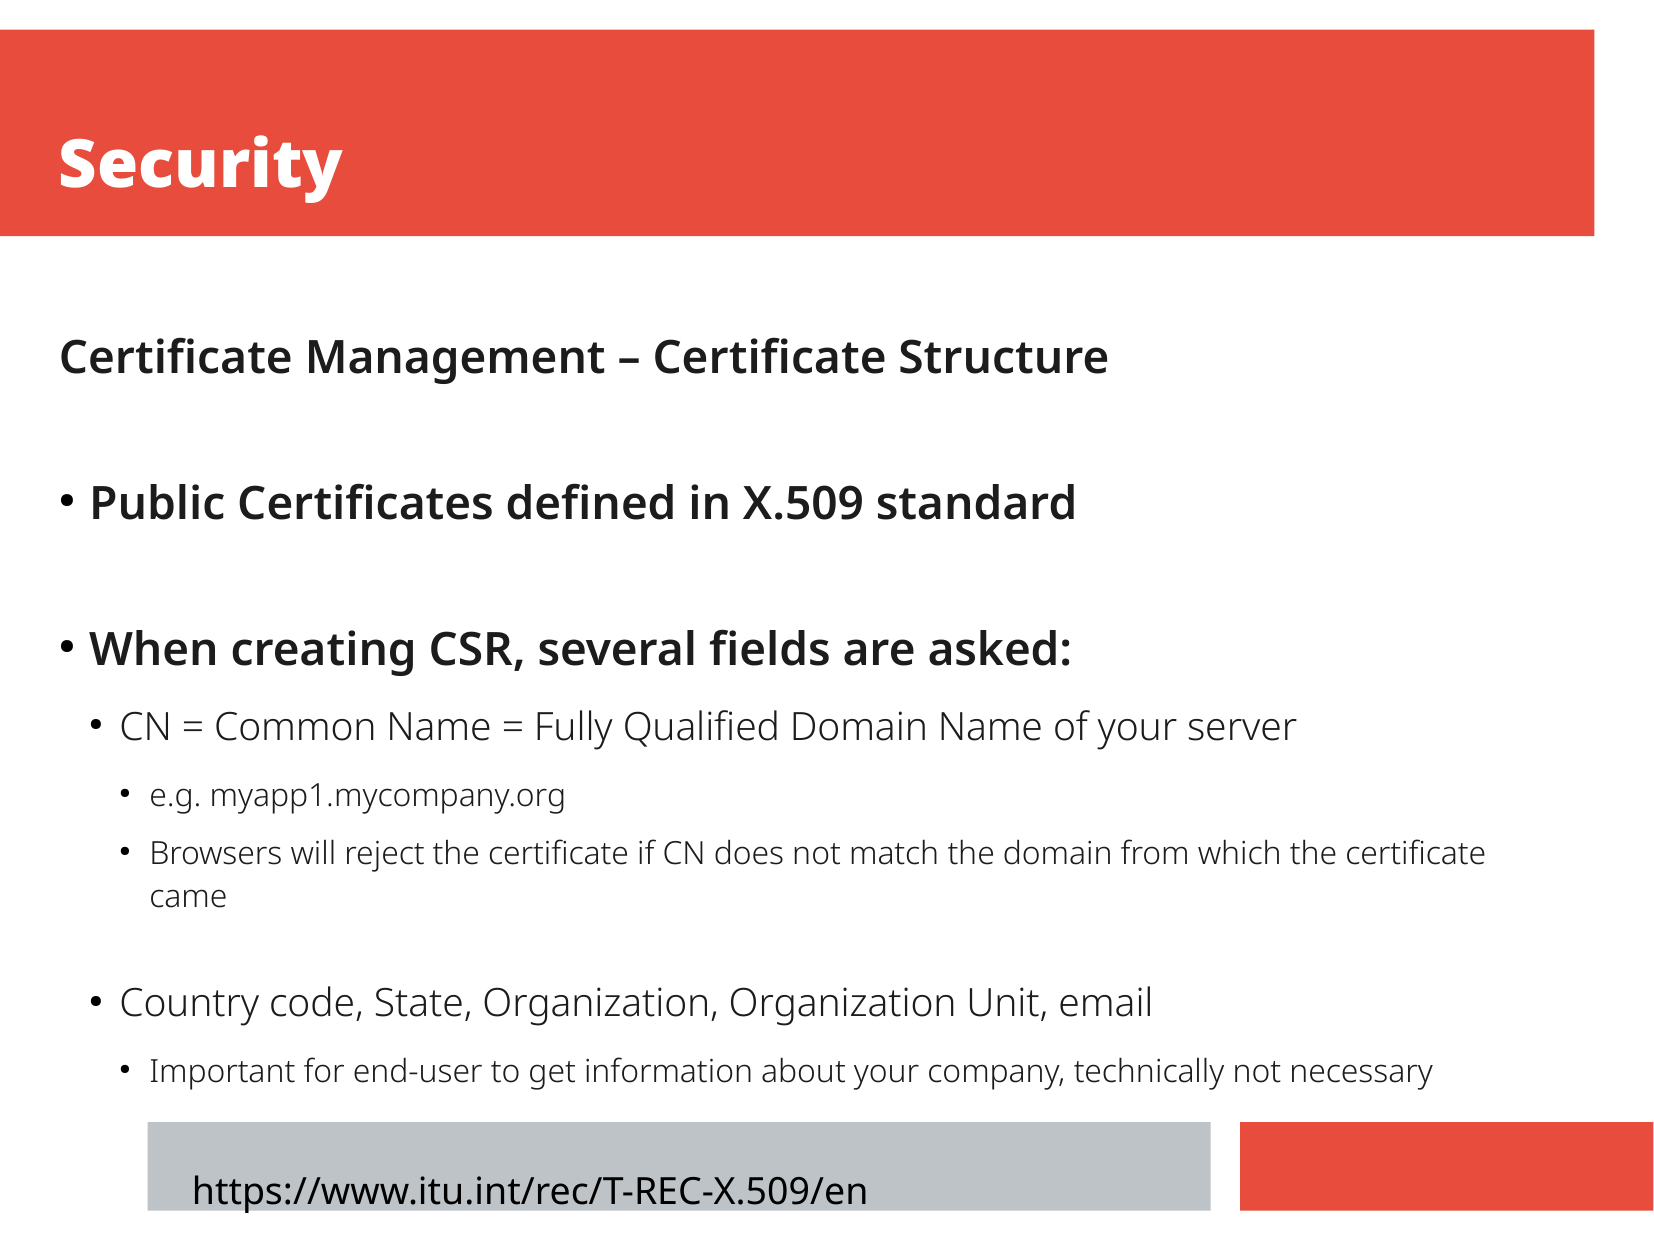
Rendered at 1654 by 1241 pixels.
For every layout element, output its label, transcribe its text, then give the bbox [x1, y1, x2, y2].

text_box https://www.itu.int/rec/T-REC-X.509/en [177, 1157, 820, 1220]
title Security [59, 59, 1595, 207]
list Certificate Management – Certificate Structure Public Certificates defined in X.509 standard When creating CSR, several fields are asked: CN = Common Name = Fully Qualified Domain Name of your server e.g. myapp1.mycompany.org Browsers will reject the certificate if CN does not match the domain from which the certificate came Country code, State, Organization, Organization Unit, email Important for end-user to get information about your company, technically not necessary [59, 324, 1565, 1093]
